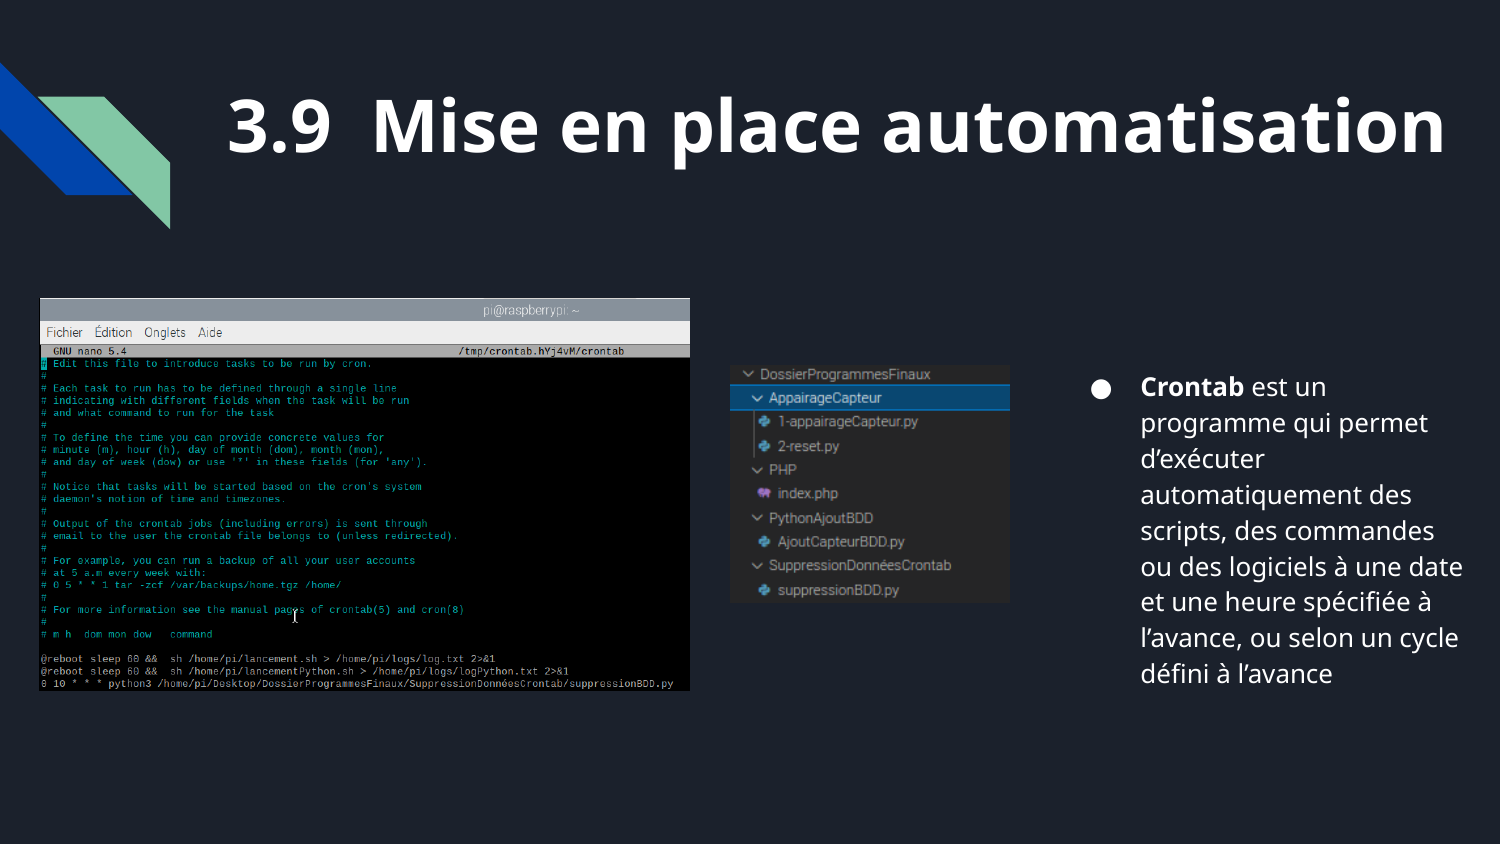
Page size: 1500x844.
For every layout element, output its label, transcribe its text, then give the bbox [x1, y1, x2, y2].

title 3.9 Mise en place automatisation [212, 64, 1477, 215]
text_box Crontab est un programme qui permet d’exécuter automatiquement des scripts, des commandes ou des logiciels à une date et une heure spécifiée à l’avance, ou selon un cycle défini à l’avance [1050, 350, 1488, 704]
picture [39, 298, 690, 691]
picture [730, 365, 1010, 603]
